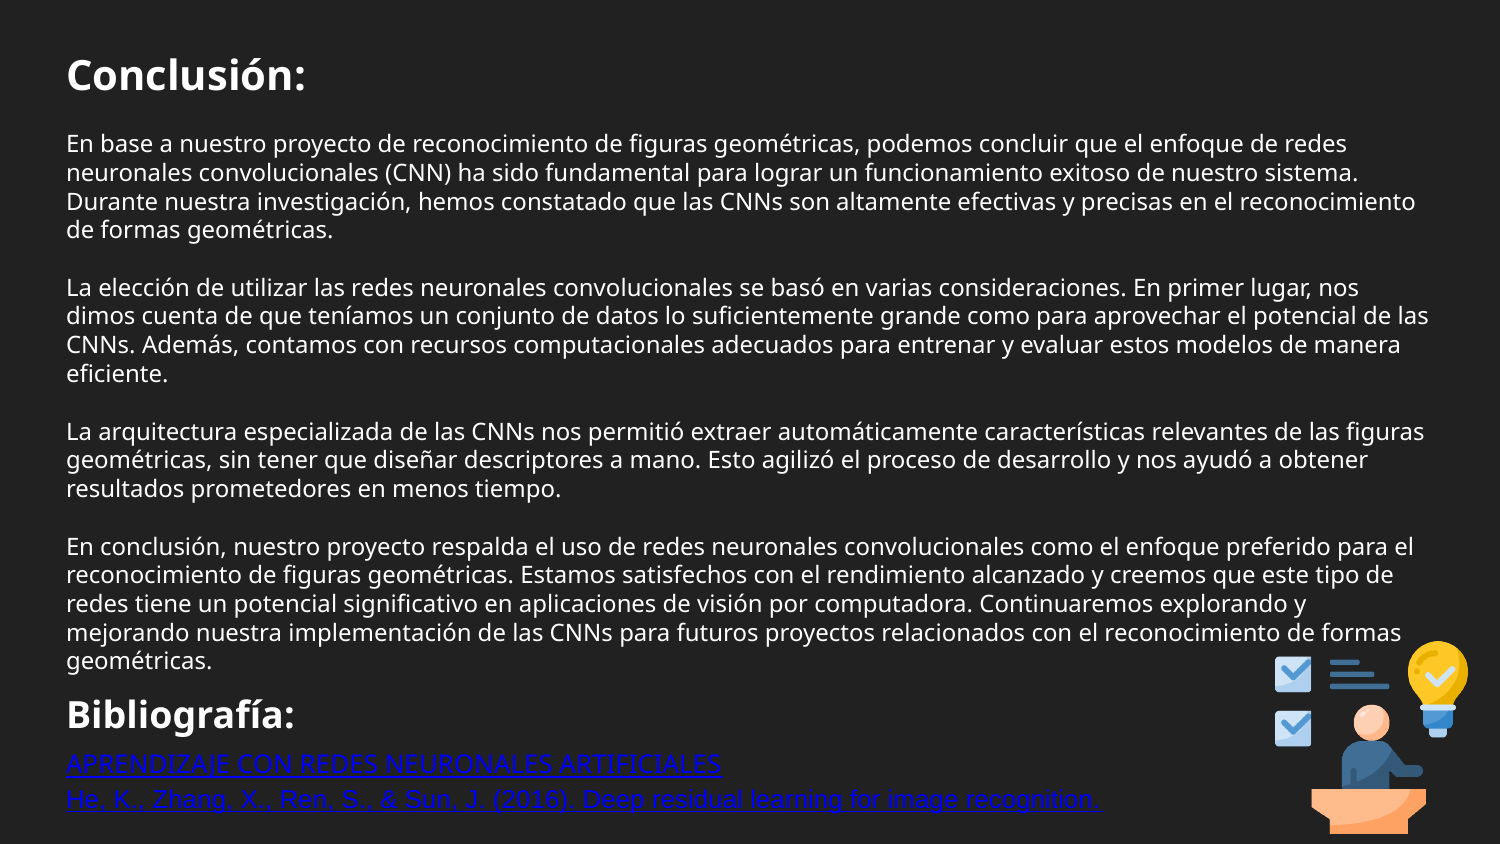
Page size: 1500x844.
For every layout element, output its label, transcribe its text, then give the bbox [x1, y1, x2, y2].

text_box APRENDIZAJE CON REDES NEURONALES ARTIFICIALES He, K., Zhang, X., Ren, S., & Sun, J. (2016). Deep residual learning for image recognition. [51, 732, 1275, 830]
picture [1275, 641, 1468, 834]
text_box Conclusión: [51, 0, 1449, 113]
text_box Bibliografía: [51, 673, 1275, 732]
text_box En base a nuestro proyecto de reconocimiento de figuras geométricas, podemos concluir que el enfoque de redes neuronales convolucionales (CNN) ha sido fundamental para lograr un funcionamiento exitoso de nuestro sistema. Durante nuestra investigación, hemos constatado que las CNNs son altamente efectivas y precisas en el reconocimiento de formas geométricas. La elección de utilizar las redes neuronales convolucionales se basó en varias consideraciones. En primer lugar, nos dimos cuenta de que teníamos un conjunto de datos lo suficientemente grande como para aprovechar el potencial de las CNNs. Además, contamos con recursos computacionales adecuados para entrenar y evaluar estos modelos de manera eficiente. La arquitectura especializada de las CNNs nos permitió extraer automáticamente características relevantes de las figuras geométricas, sin tener que diseñar descriptores a mano. Esto agilizó el proceso de desarrollo y nos ayudó a obtener resultados prometedores en menos tiempo. En conclusión, nuestro proyecto respalda el uso de redes neuronales convolucionales como el enfoque preferido para el reconocimiento de figuras geométricas. Estamos satisfechos con el rendimiento alcanzado y creemos que este tipo de redes tiene un potencial significativo en aplicaciones de visión por computadora. Continuaremos explorando y mejorando nuestra implementación de las CNNs para futuros proyectos relacionados con el reconocimiento de formas geométricas. [51, 113, 1449, 642]
